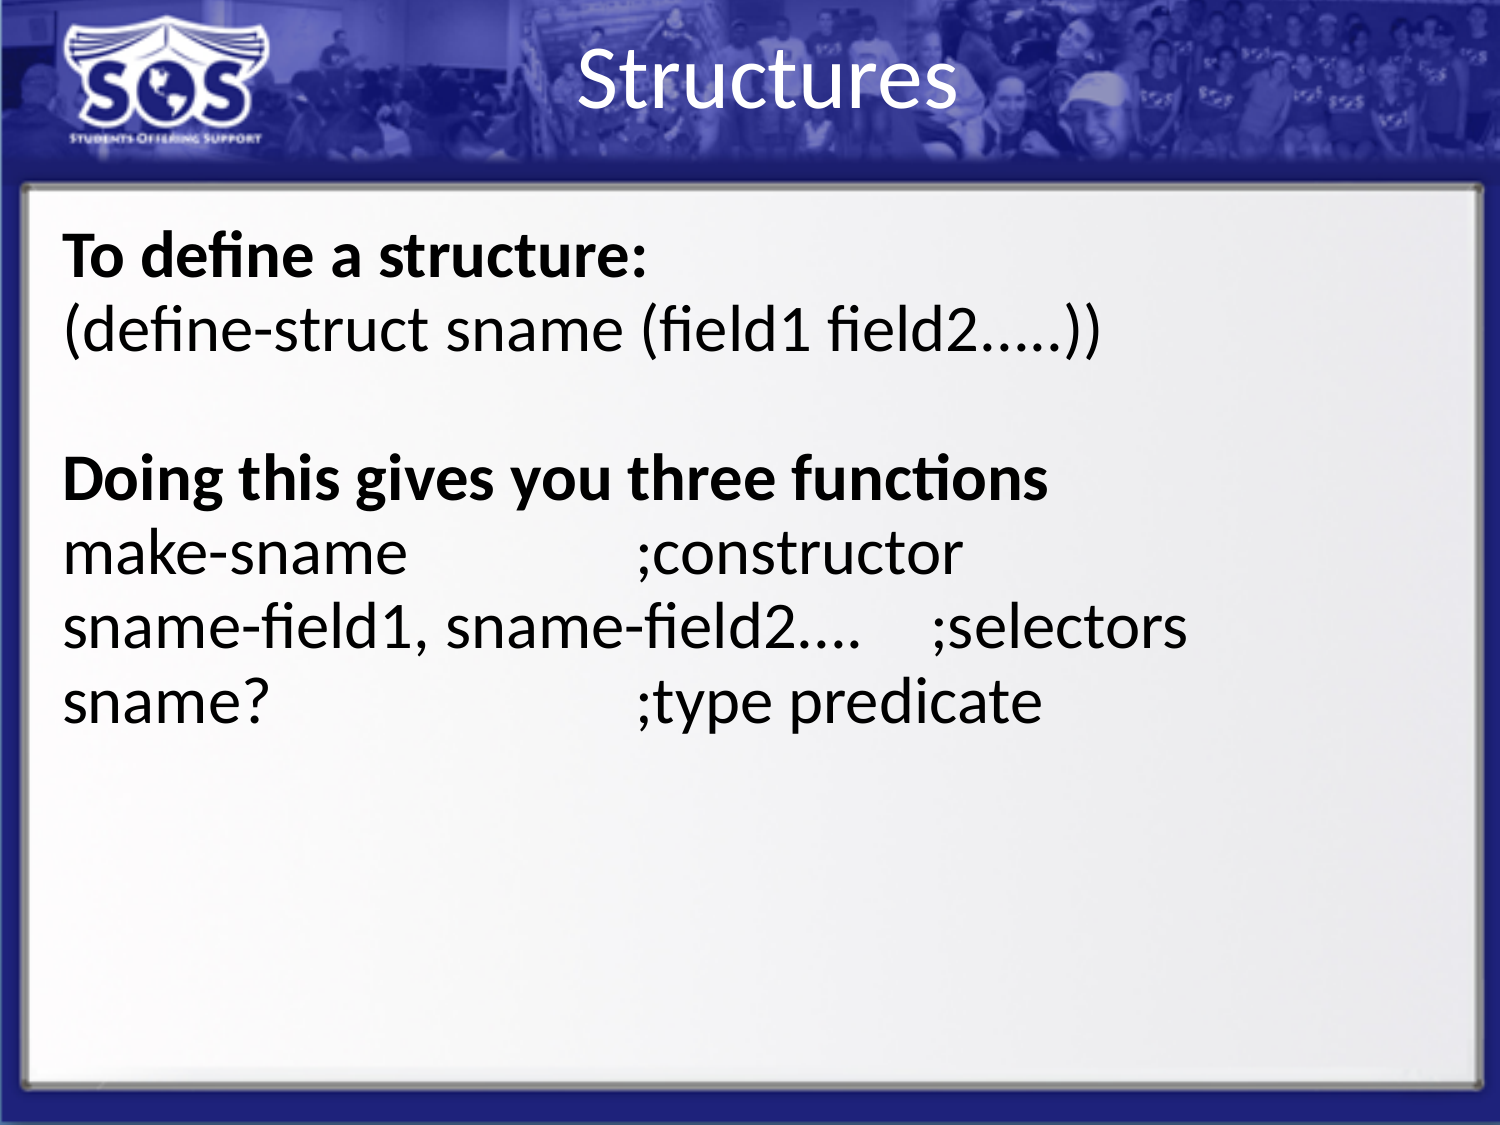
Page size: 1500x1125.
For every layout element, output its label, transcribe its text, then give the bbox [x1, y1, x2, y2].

picture [0, 0, 1500, 1125]
text_box Structures [324, 30, 1212, 157]
text_box To define a structure: (define-struct sname (field1 field2.....)) Doing this gives you three functions make-sname ;constructor sname-field1, sname-field2.... ;selectors sname? ;type predicate [47, 219, 1471, 898]
